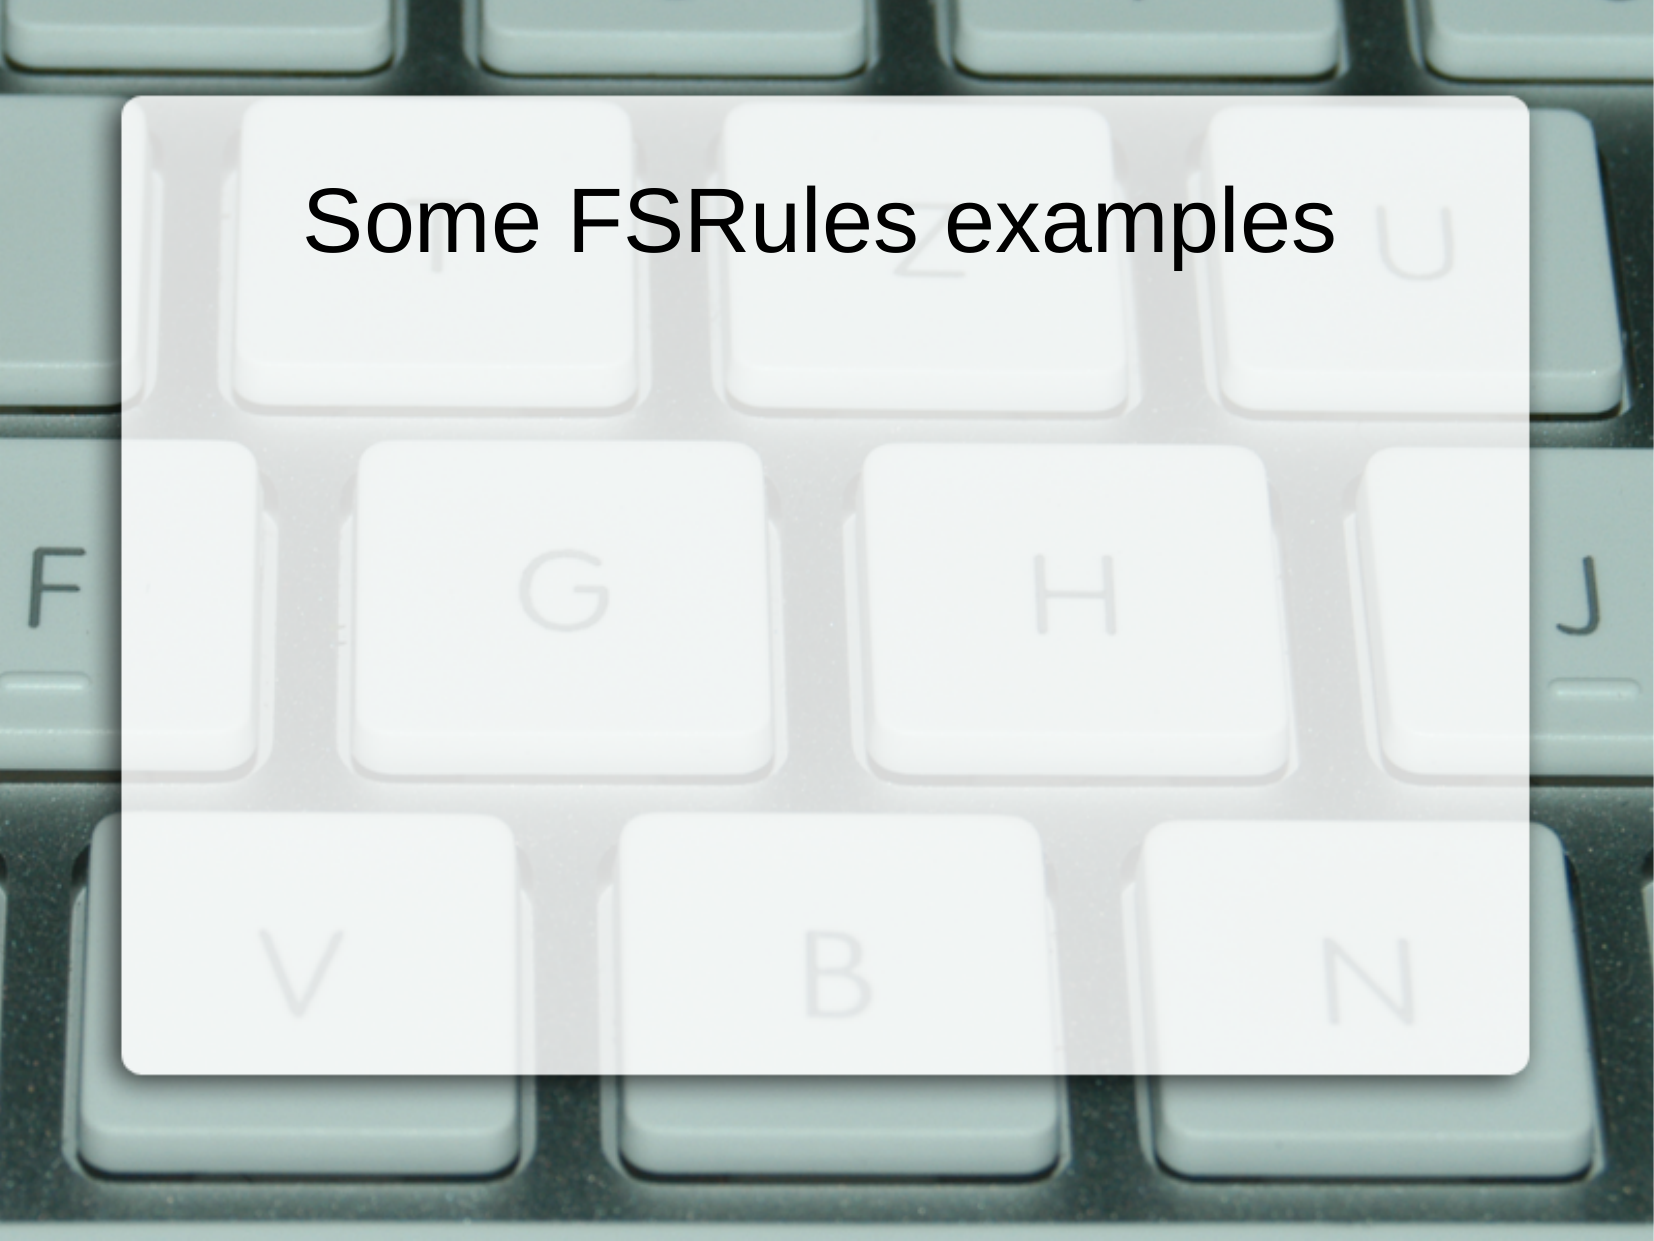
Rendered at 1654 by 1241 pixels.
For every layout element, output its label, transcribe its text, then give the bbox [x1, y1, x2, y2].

title Some FSRules examples [135, 125, 1506, 318]
picture [0, 0, 1654, 1241]
